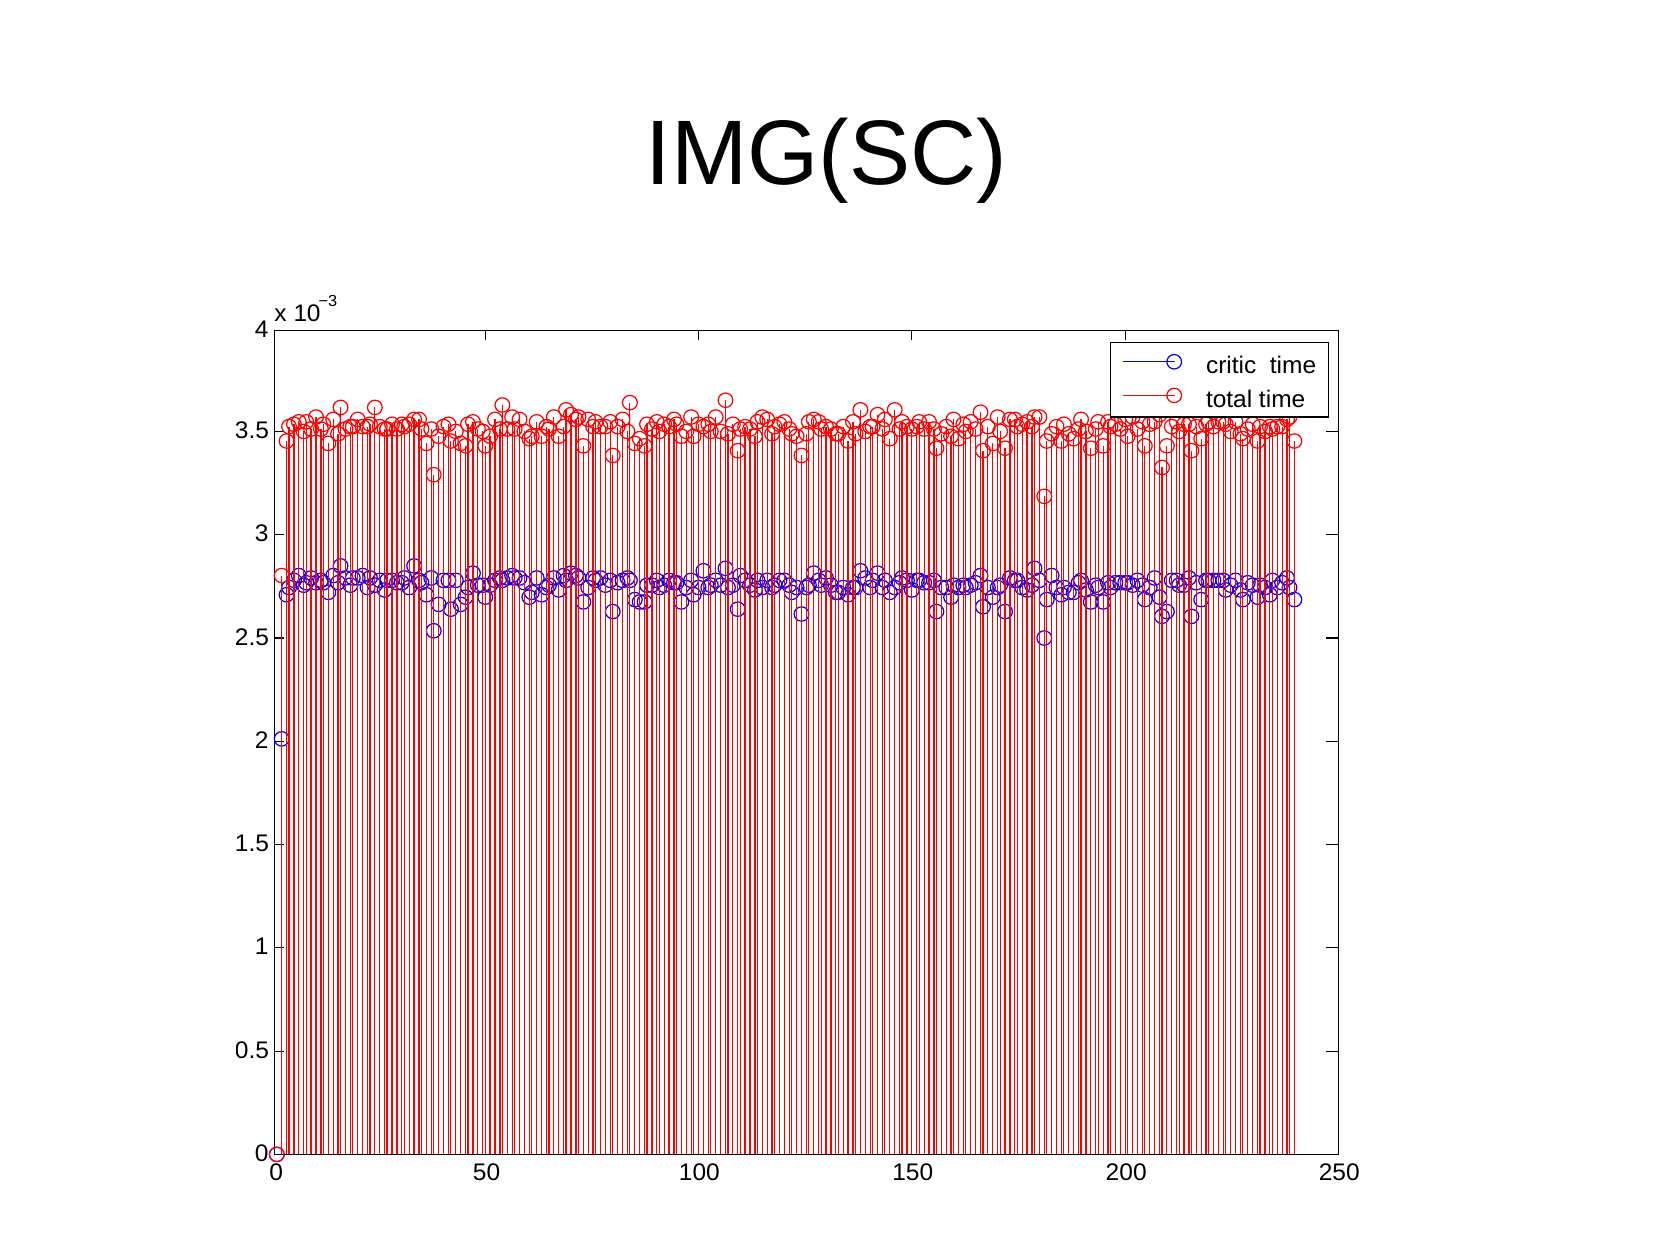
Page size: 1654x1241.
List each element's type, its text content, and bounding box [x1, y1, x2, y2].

title IMG(SC) [82, 49, 1571, 257]
picture [236, 295, 1359, 1182]
